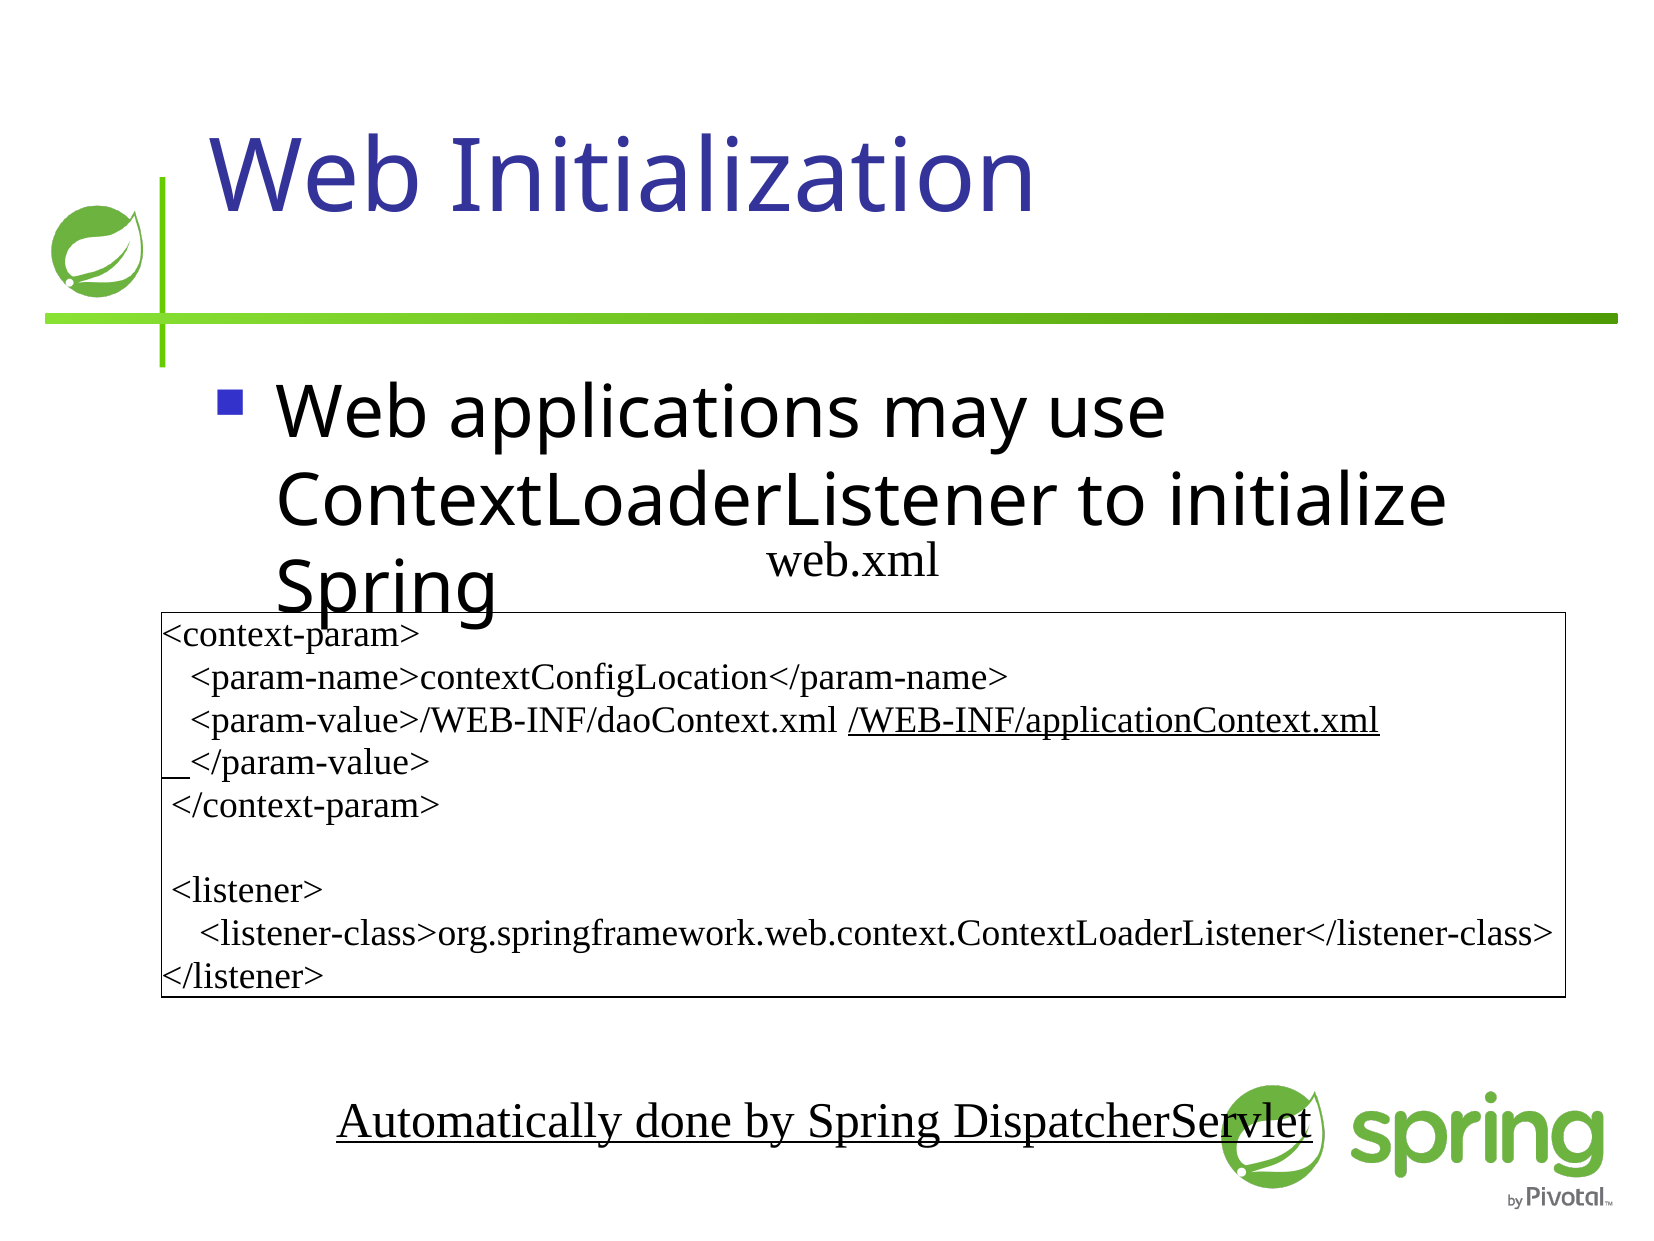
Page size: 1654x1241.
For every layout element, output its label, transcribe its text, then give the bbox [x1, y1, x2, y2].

title Web Initialization [208, 38, 1618, 304]
picture [1216, 1110, 1618, 1212]
text_box web.xml [765, 530, 940, 588]
text_box Automatically done by Spring DispatcherServlet [335, 1092, 1419, 1150]
list Web applications may use ContextLoaderListener to initialize Spring [213, 364, 1620, 1110]
text_box <context-param> <param-name>contextConfigLocation</param-name> <param-value>/WEB-INF/daoContext.xml /WEB-INF/applicationContext.xml </param-value> </context-param> <listener> <listener-class>org.springframework.web.context.ContextLoaderListener</listener-class> </listener> [161, 612, 1566, 997]
